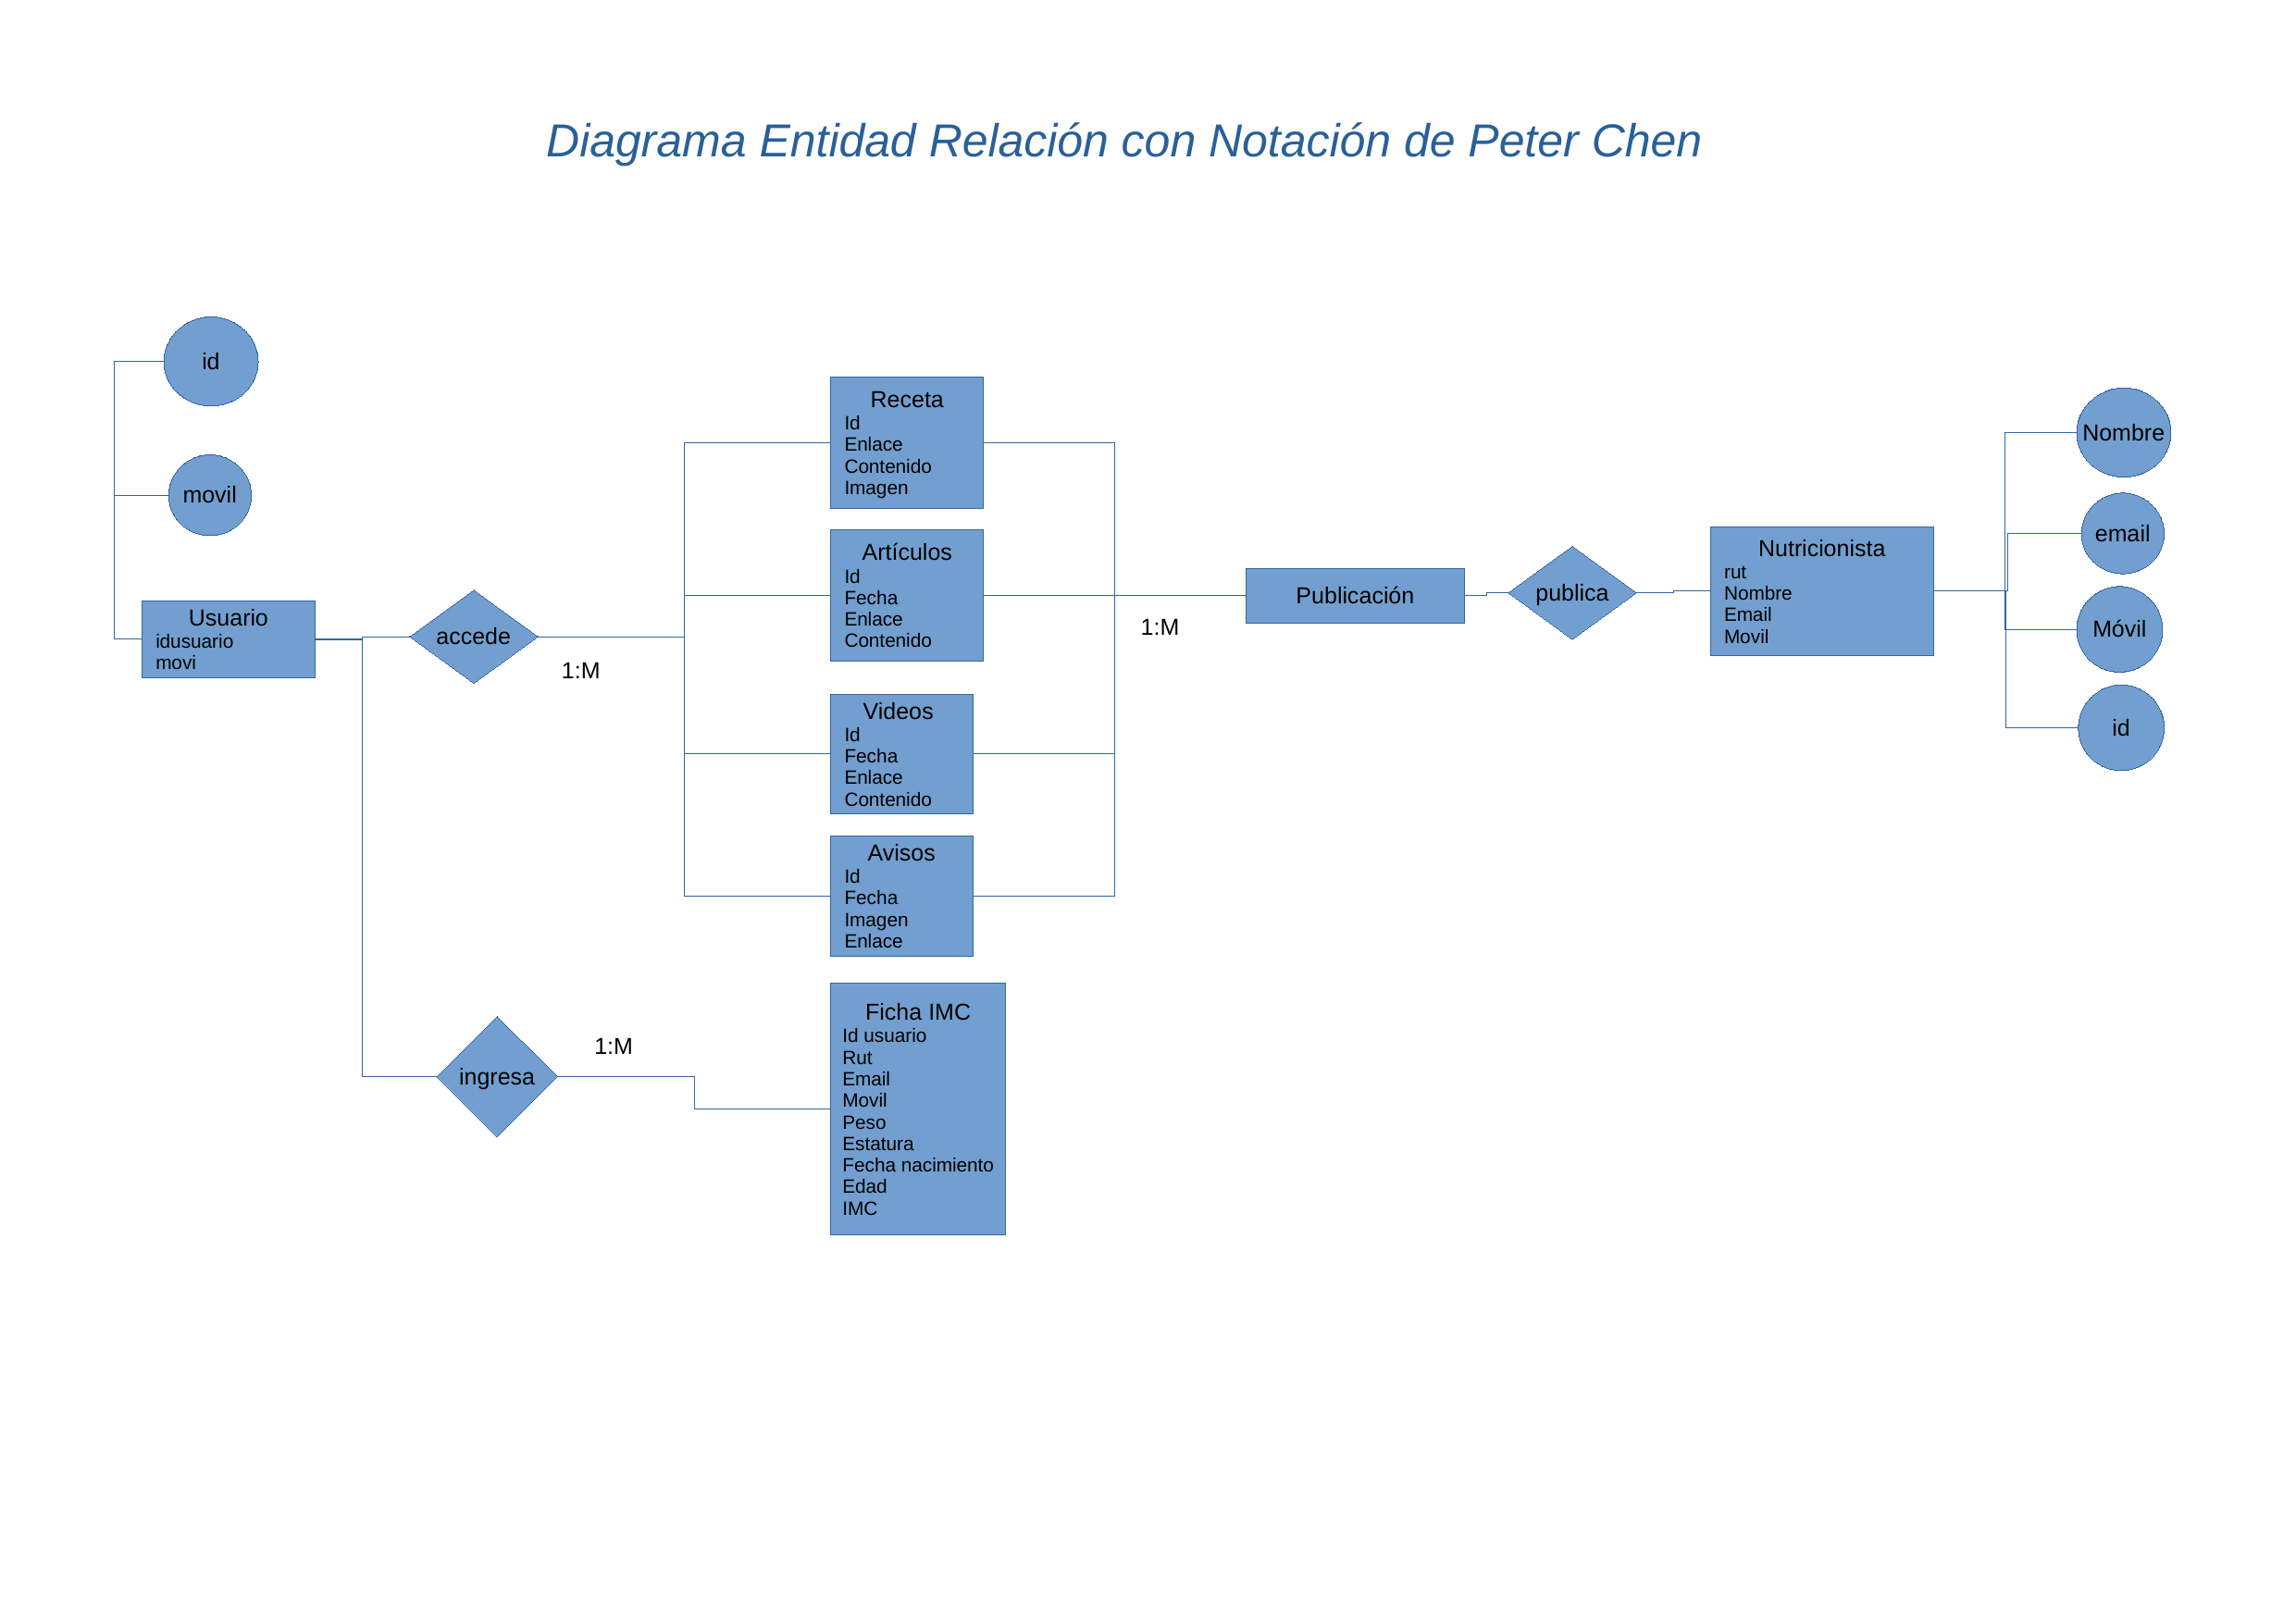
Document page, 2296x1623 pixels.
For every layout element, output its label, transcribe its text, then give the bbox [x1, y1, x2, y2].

text_box accede [409, 589, 539, 684]
text_box Ficha IMC Id usuario Rut Email Movil Peso Estatura Fecha nacimiento Edad IMC [830, 983, 1006, 1235]
text_box movil [168, 454, 252, 536]
text_box Videos Id Fecha Enlace Contenido [830, 694, 974, 814]
text_box 1:M [1127, 606, 1224, 656]
text_box Nombre [2077, 388, 2171, 477]
text_box Avisos Id Fecha Imagen Enlace [830, 836, 974, 957]
text_box 1:M [548, 650, 645, 700]
text_box Nutricionista rut Nombre Email Movil [1710, 527, 1934, 656]
text_box ingresa [437, 1016, 558, 1137]
text_box id [164, 316, 259, 406]
text_box publica [1508, 546, 1637, 639]
title Diagrama Entidad Relación con Notación de Peter Chen [55, 73, 2194, 209]
text_box Publicación [1246, 568, 1465, 624]
text_box email [2081, 492, 2165, 575]
text_box Móvil [2077, 586, 2163, 673]
text_box 1:M [580, 1026, 667, 1067]
text_box id [2078, 685, 2165, 771]
text_box Receta Id Enlace Contenido Imagen [830, 377, 984, 509]
text_box Artículos Id Fecha Enlace Contenido [830, 529, 984, 662]
text_box Usuario idusuario movi [142, 601, 316, 678]
